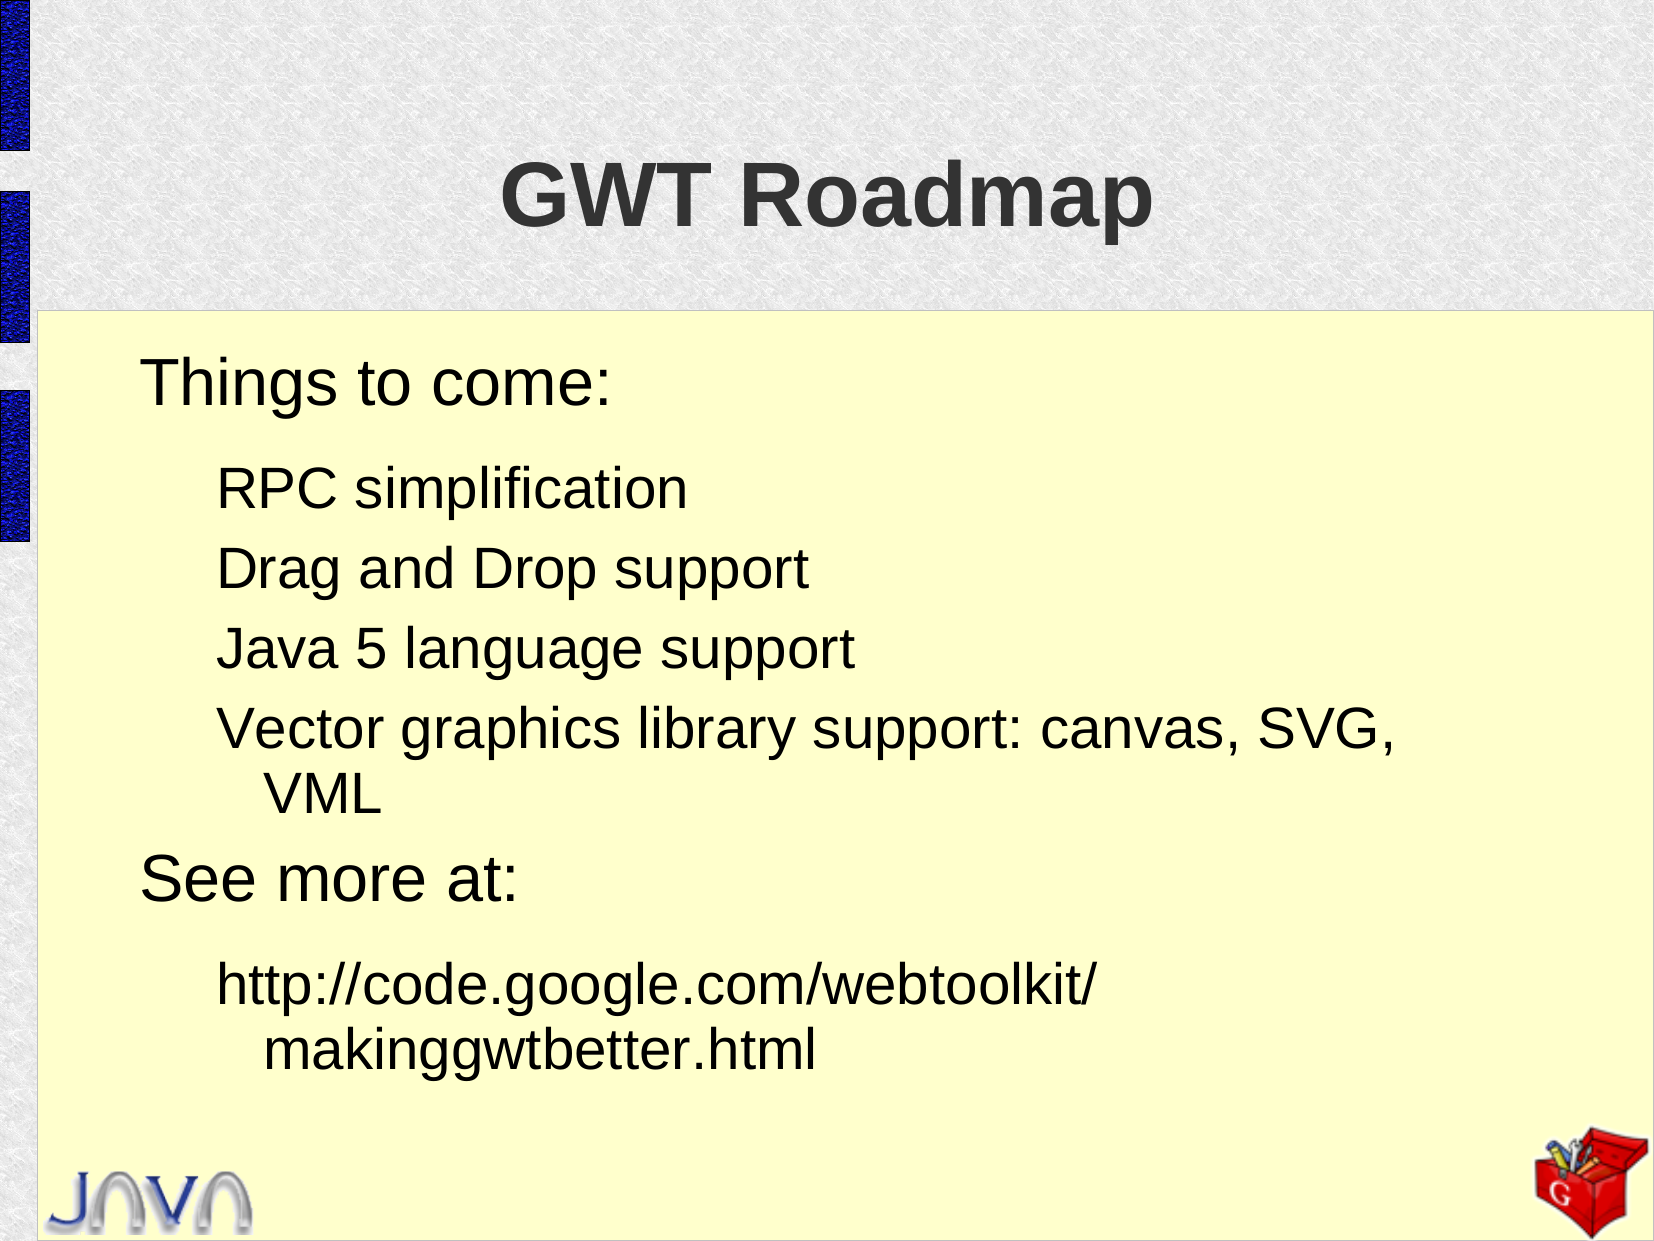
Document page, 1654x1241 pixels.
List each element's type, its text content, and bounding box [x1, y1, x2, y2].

title GWT Roadmap [121, 91, 1534, 299]
picture [1, 391, 29, 541]
list Things to come: RPC simplification Drag and Drop support Java 5 language support Vector graphics library support: canvas, SVG, VML See more at: http://code.google.com/webtoolkit/makinggwtbetter.html [121, 344, 1534, 1151]
picture [0, 0, 1654, 1241]
picture [1, 1, 29, 150]
picture [1525, 1118, 1654, 1241]
picture [1, 192, 29, 342]
picture [43, 1162, 263, 1235]
